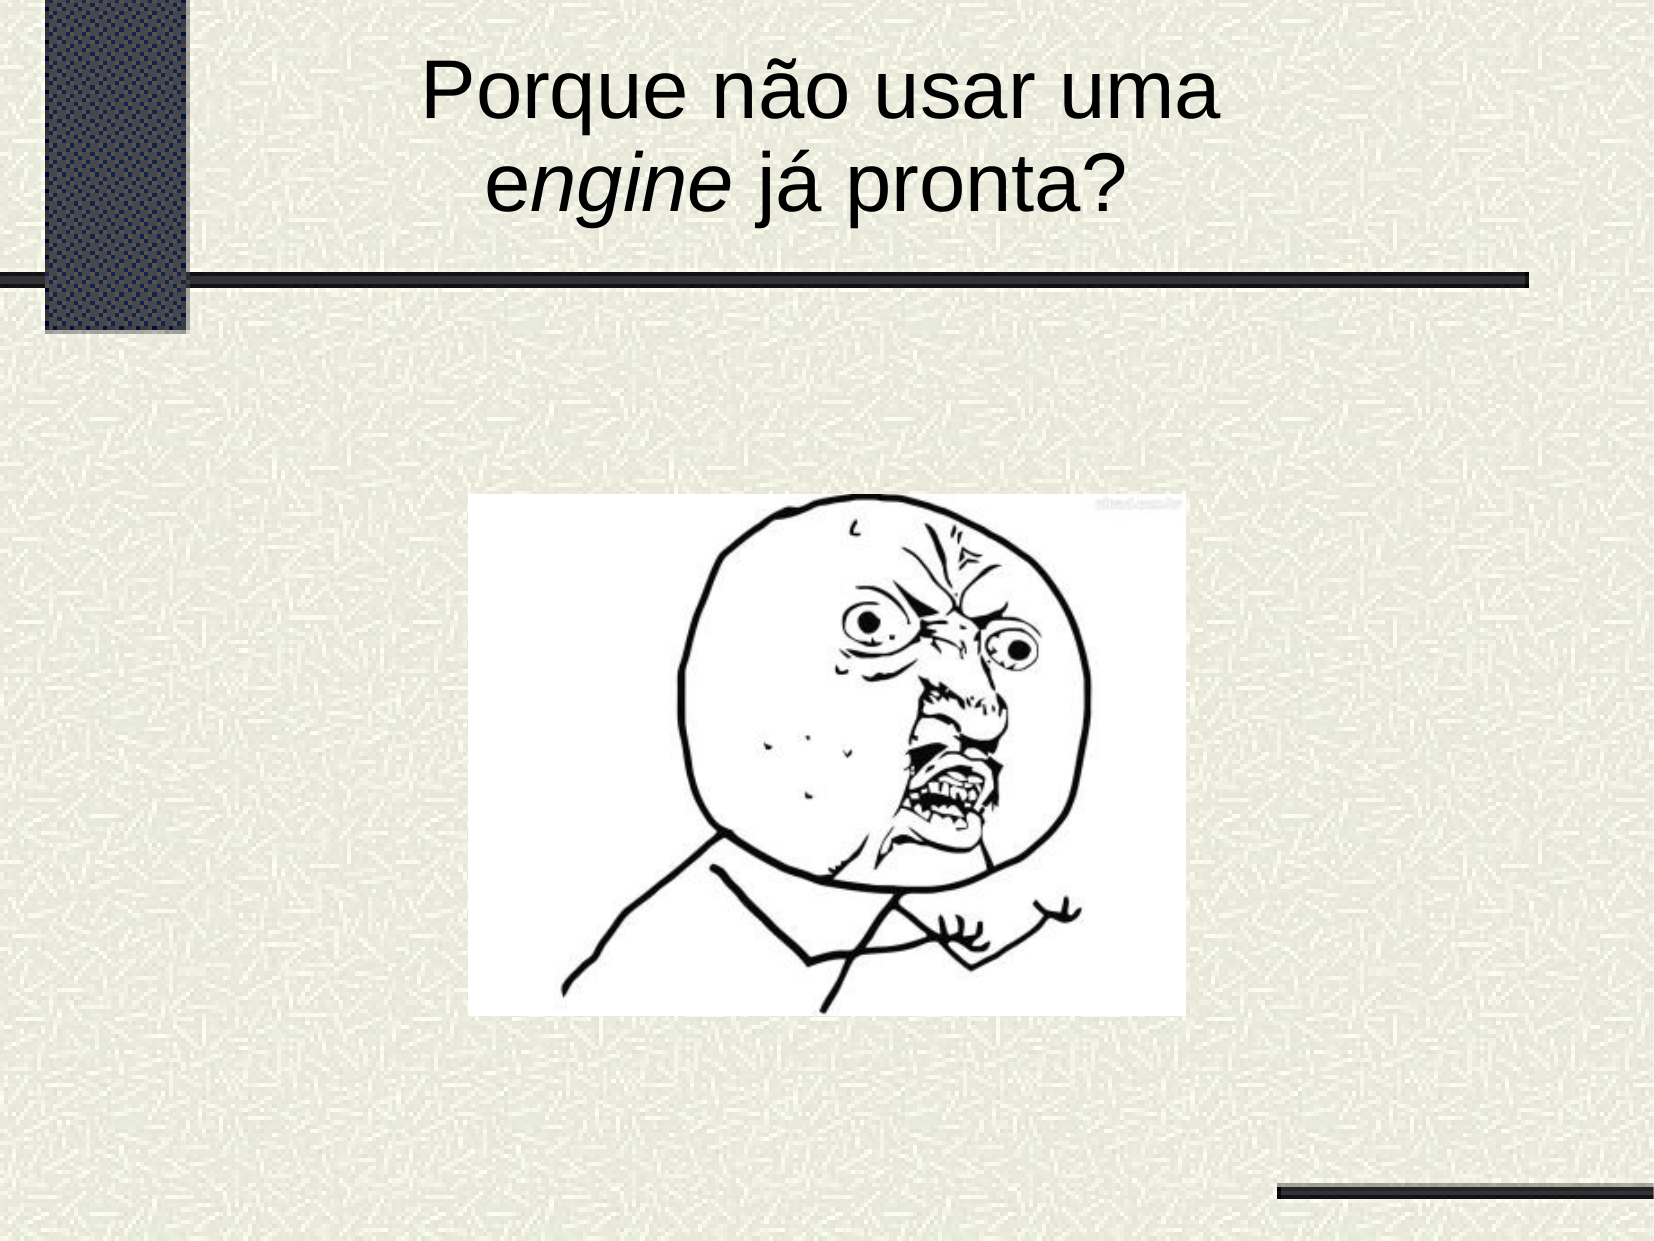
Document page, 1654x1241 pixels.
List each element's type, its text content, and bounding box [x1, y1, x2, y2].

title Porque não usar uma engine já pronta? [112, 0, 1501, 301]
picture [0, 0, 1654, 1241]
